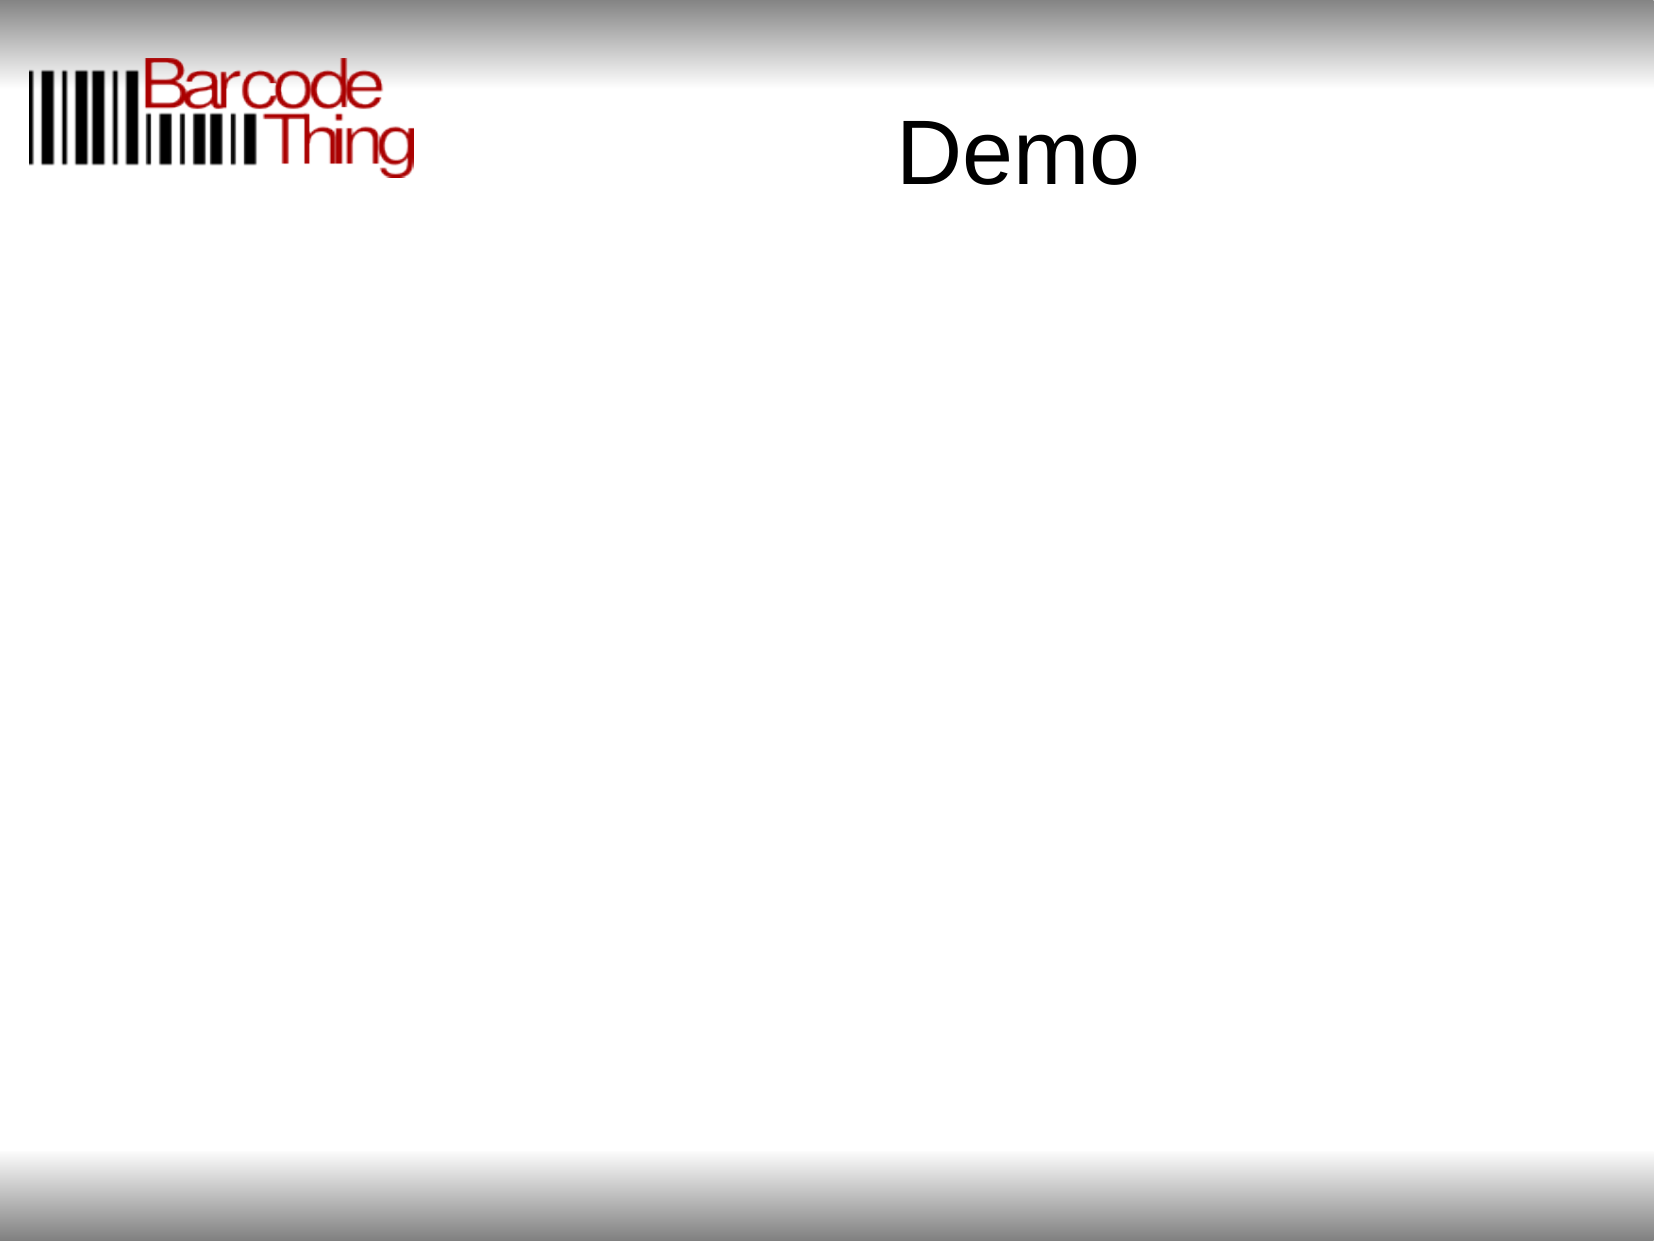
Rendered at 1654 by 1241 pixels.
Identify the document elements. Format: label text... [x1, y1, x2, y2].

title Demo [413, 49, 1625, 257]
picture [29, 58, 413, 178]
